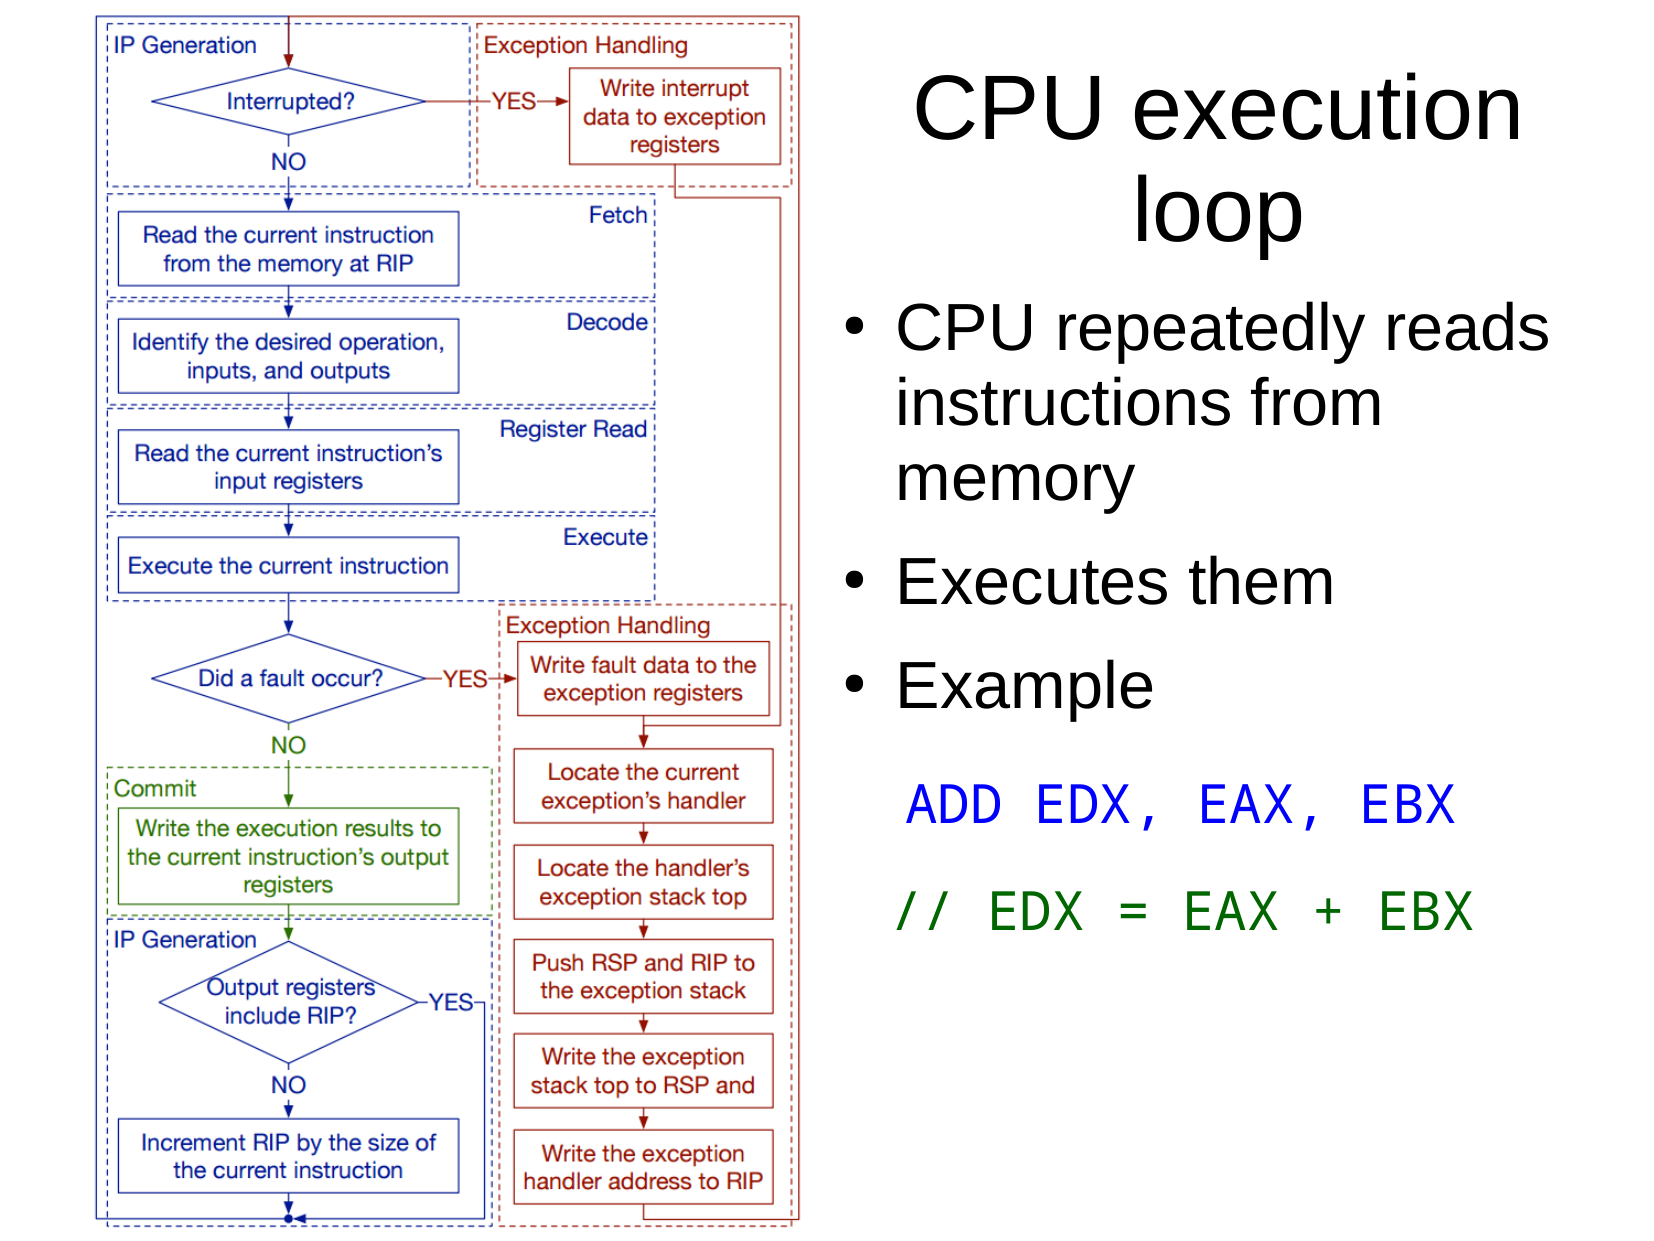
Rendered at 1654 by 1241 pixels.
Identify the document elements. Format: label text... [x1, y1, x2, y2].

picture [75, 0, 817, 1241]
list CPU repeatedly reads instructions from memory Executes them Example ADD EDX, EAX, EBX // EDX = EAX + EBX [825, 290, 1571, 1010]
title CPU execution loop [862, 55, 1576, 263]
